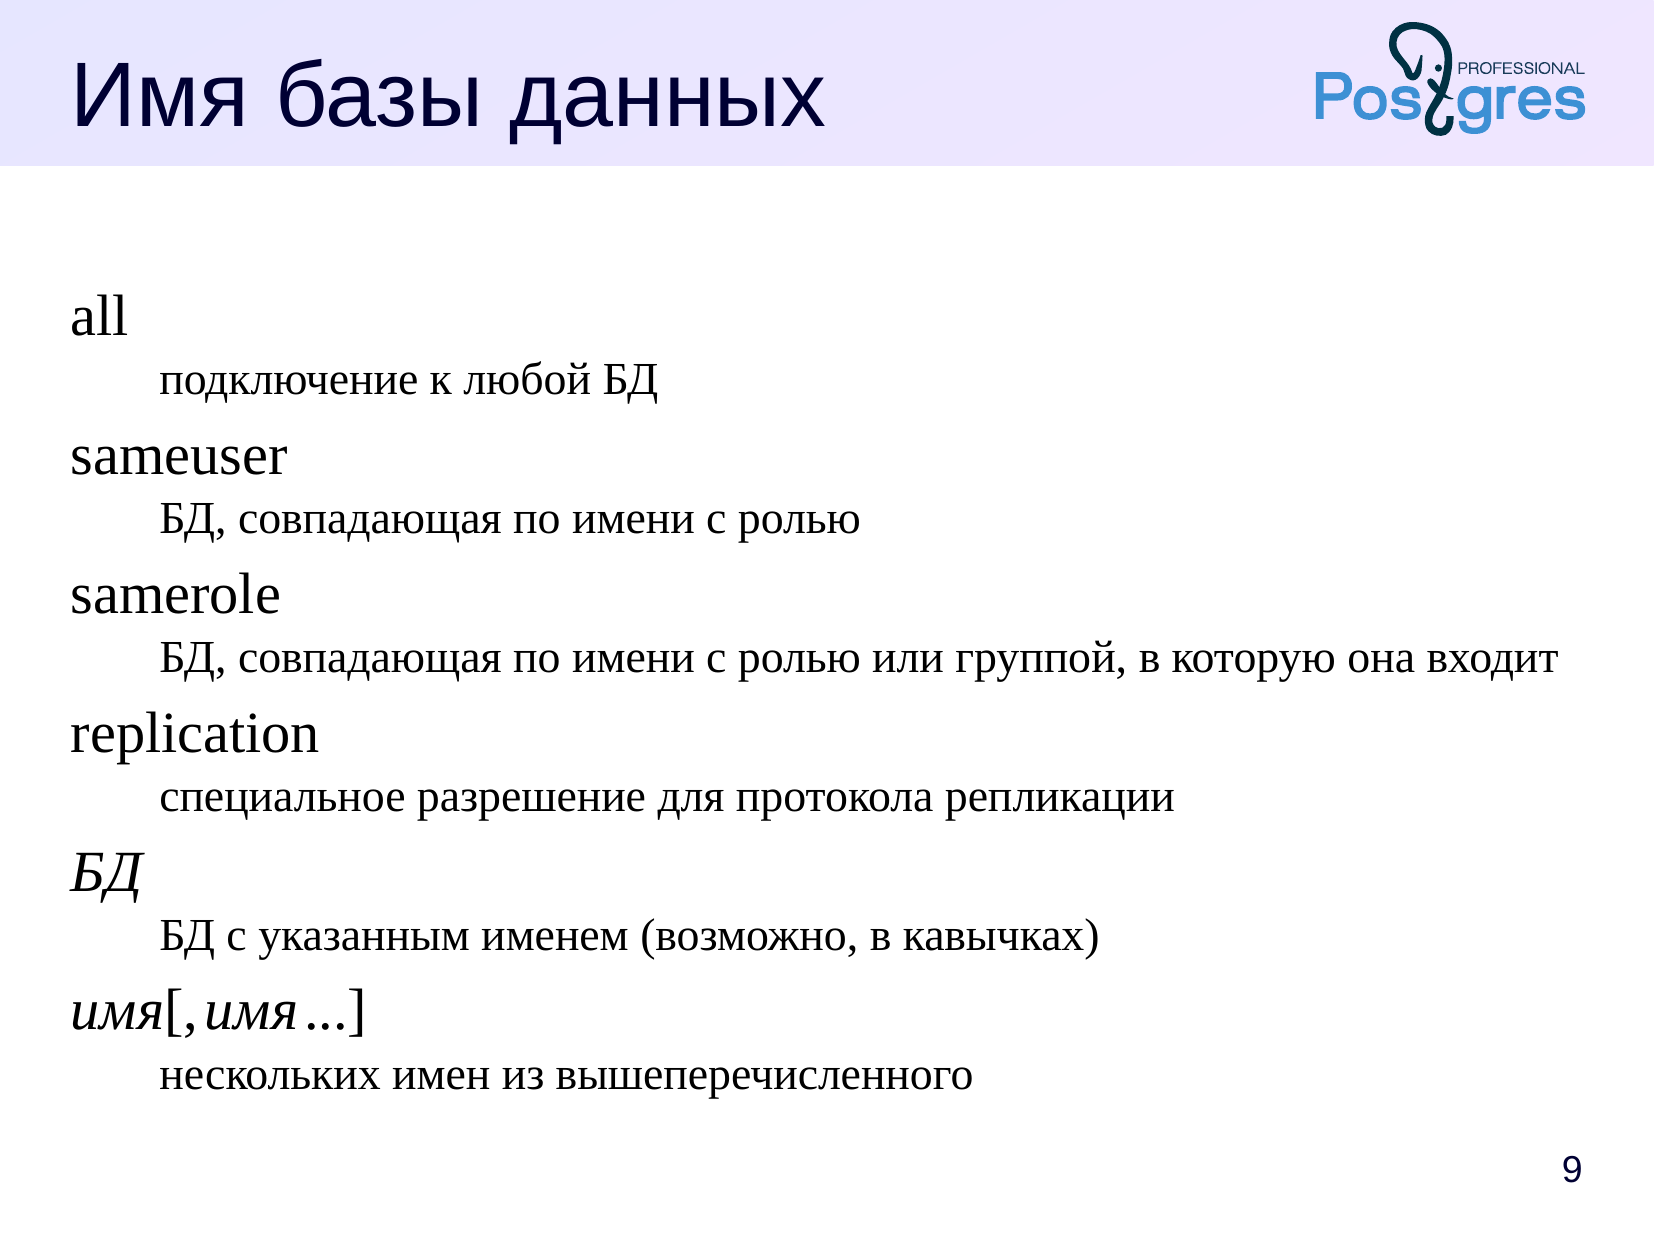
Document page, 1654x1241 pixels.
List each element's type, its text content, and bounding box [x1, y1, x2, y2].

title Имя базы данных [70, 43, 1241, 147]
list all подключение к любой БД sameuser БД, совпадающая по имени с ролью samerole БД, совпадающая по имени с ролью или группой, в которую она входит replication специальное разрешение для протокола репликации БД БД с указанным именем (возможно, в кавычках) имя[,имя...] нескольких имен из вышеперечисленного [70, 283, 1583, 1141]
